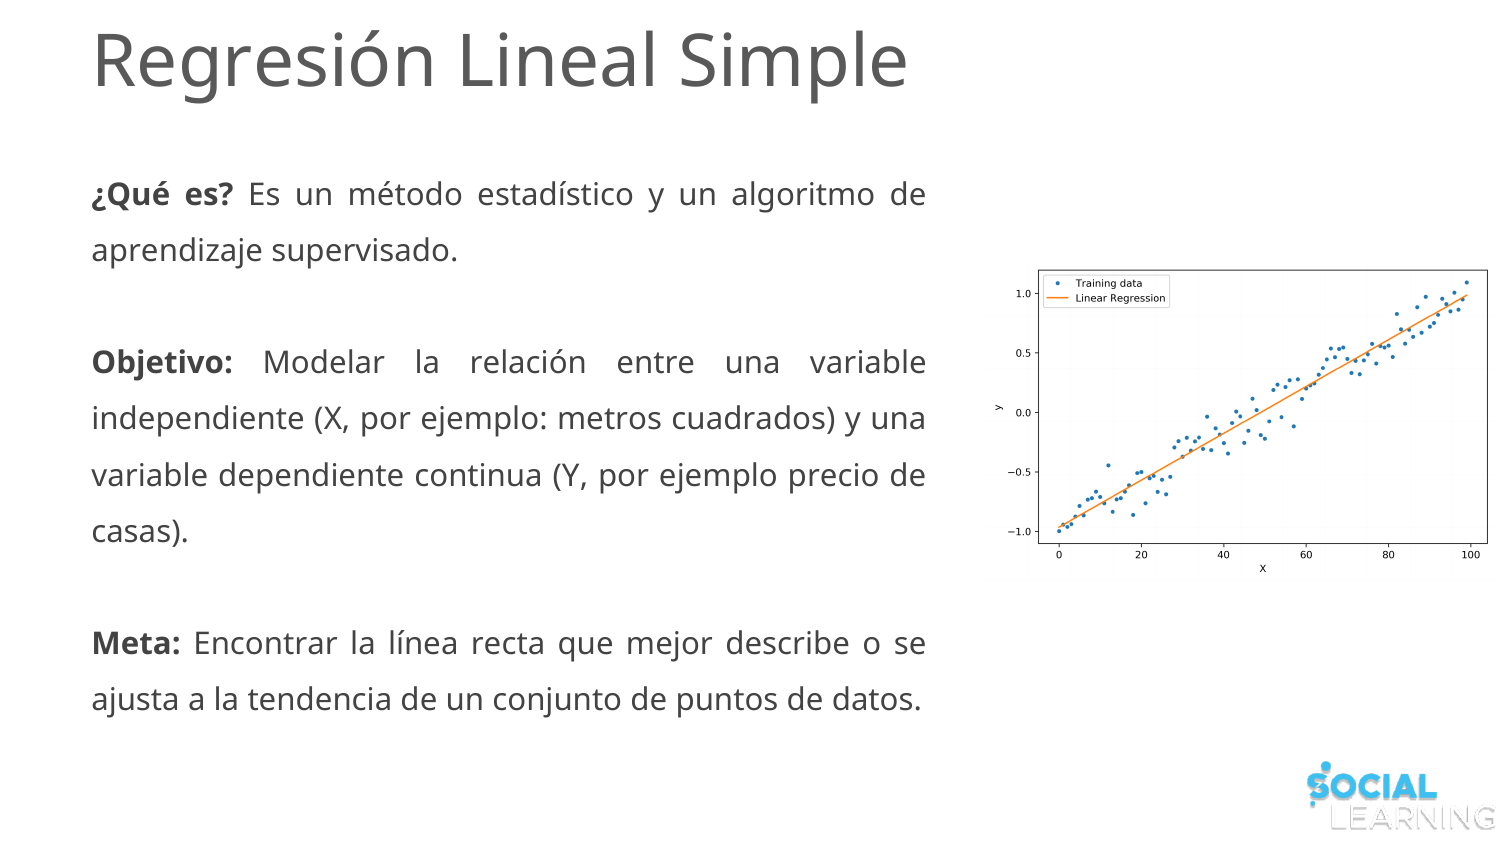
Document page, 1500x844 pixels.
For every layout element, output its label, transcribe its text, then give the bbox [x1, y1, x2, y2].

picture [1301, 744, 1500, 844]
text_box ¿Qué es? Es un método estadístico y un algoritmo de aprendizaje supervisado. Objetivo: Modelar la relación entre una variable independiente (X, por ejemplo: metros cuadrados) y una variable dependiente continua (Y, por ejemplo precio de casas). Meta: Encontrar la línea recta que mejor describe o se ajusta a la tendencia de un conjunto de puntos de datos. [76, 140, 987, 777]
text_box Regresión Lineal Simple [76, 0, 1281, 141]
picture [986, 262, 1495, 581]
